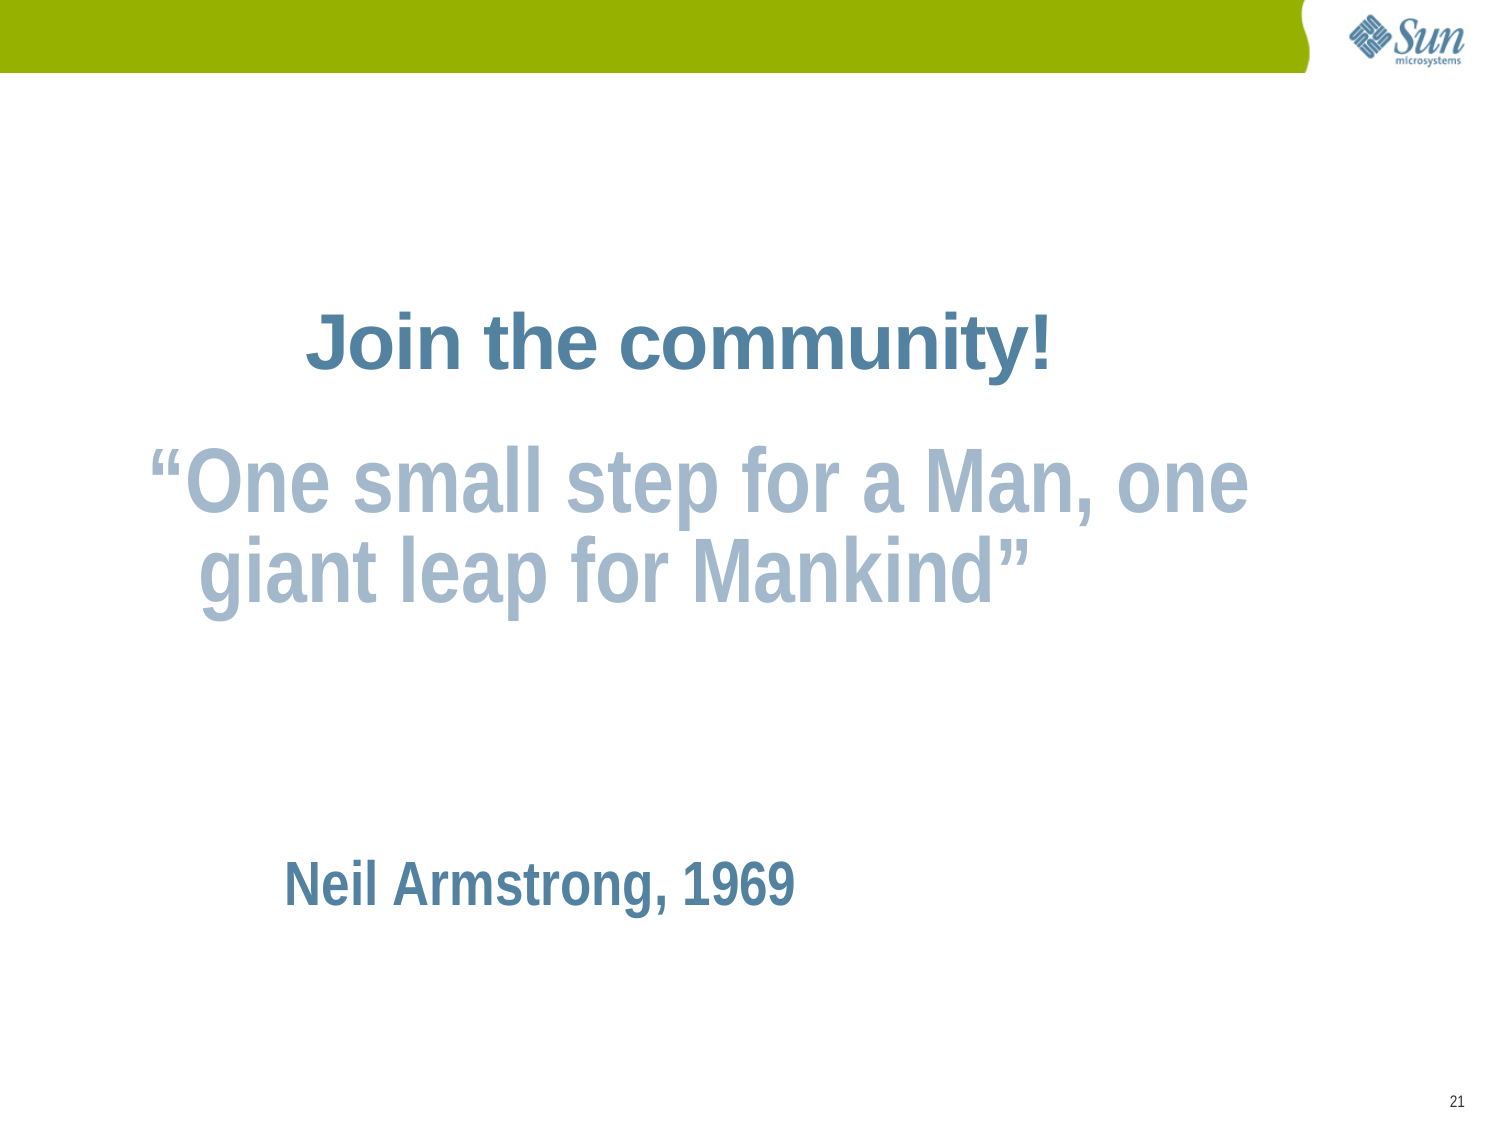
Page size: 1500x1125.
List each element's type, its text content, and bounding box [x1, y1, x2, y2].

picture [0, 0, 1500, 73]
text_box Neil Armstrong, 1969 [43, 856, 798, 1028]
title Join the community! [305, 306, 1140, 329]
text_box “One small step for a Man, one giant leap for Mankind” [106, 329, 1396, 732]
